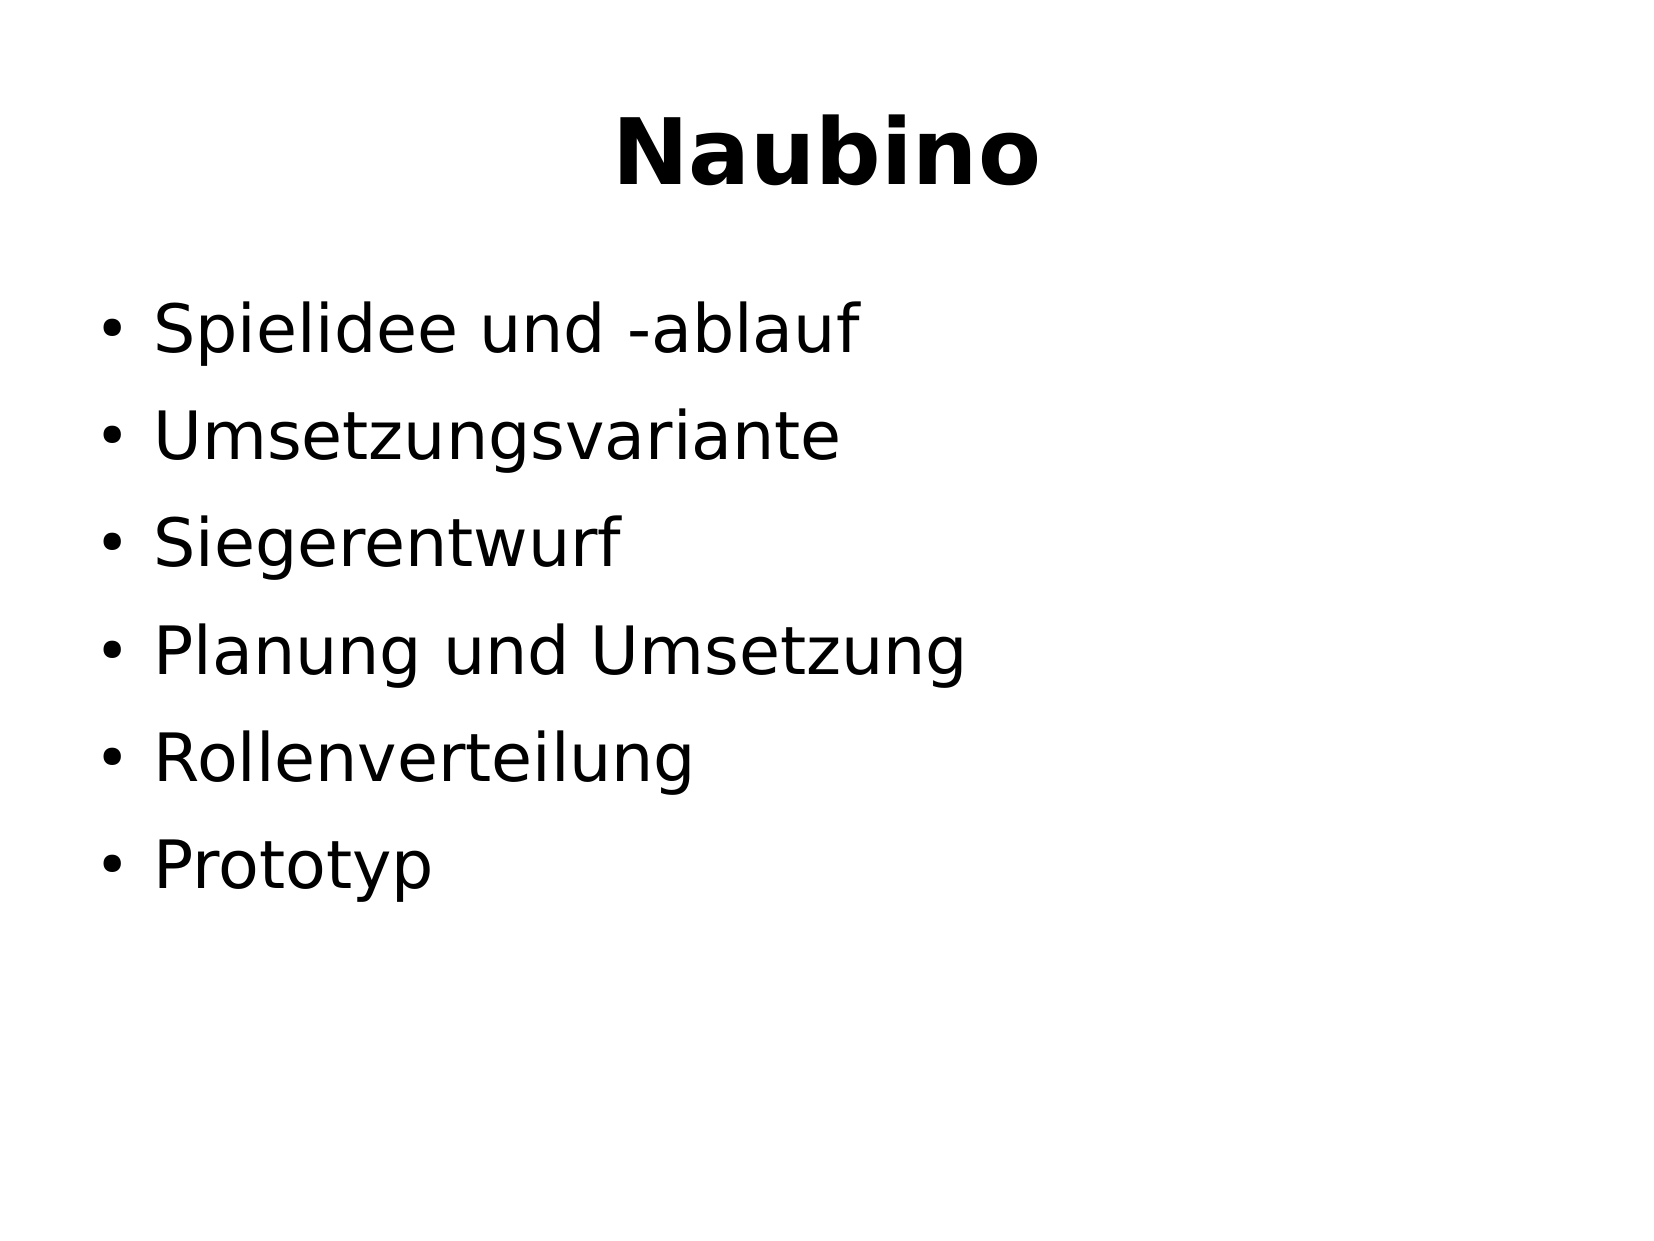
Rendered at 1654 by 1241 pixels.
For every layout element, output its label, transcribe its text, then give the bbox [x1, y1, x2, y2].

list Spielidee und -ablauf Umsetzungsvariante Siegerentwurf Planung und Umsetzung Rollenverteilung Prototyp [82, 290, 1571, 1109]
title Naubino [82, 49, 1571, 257]
